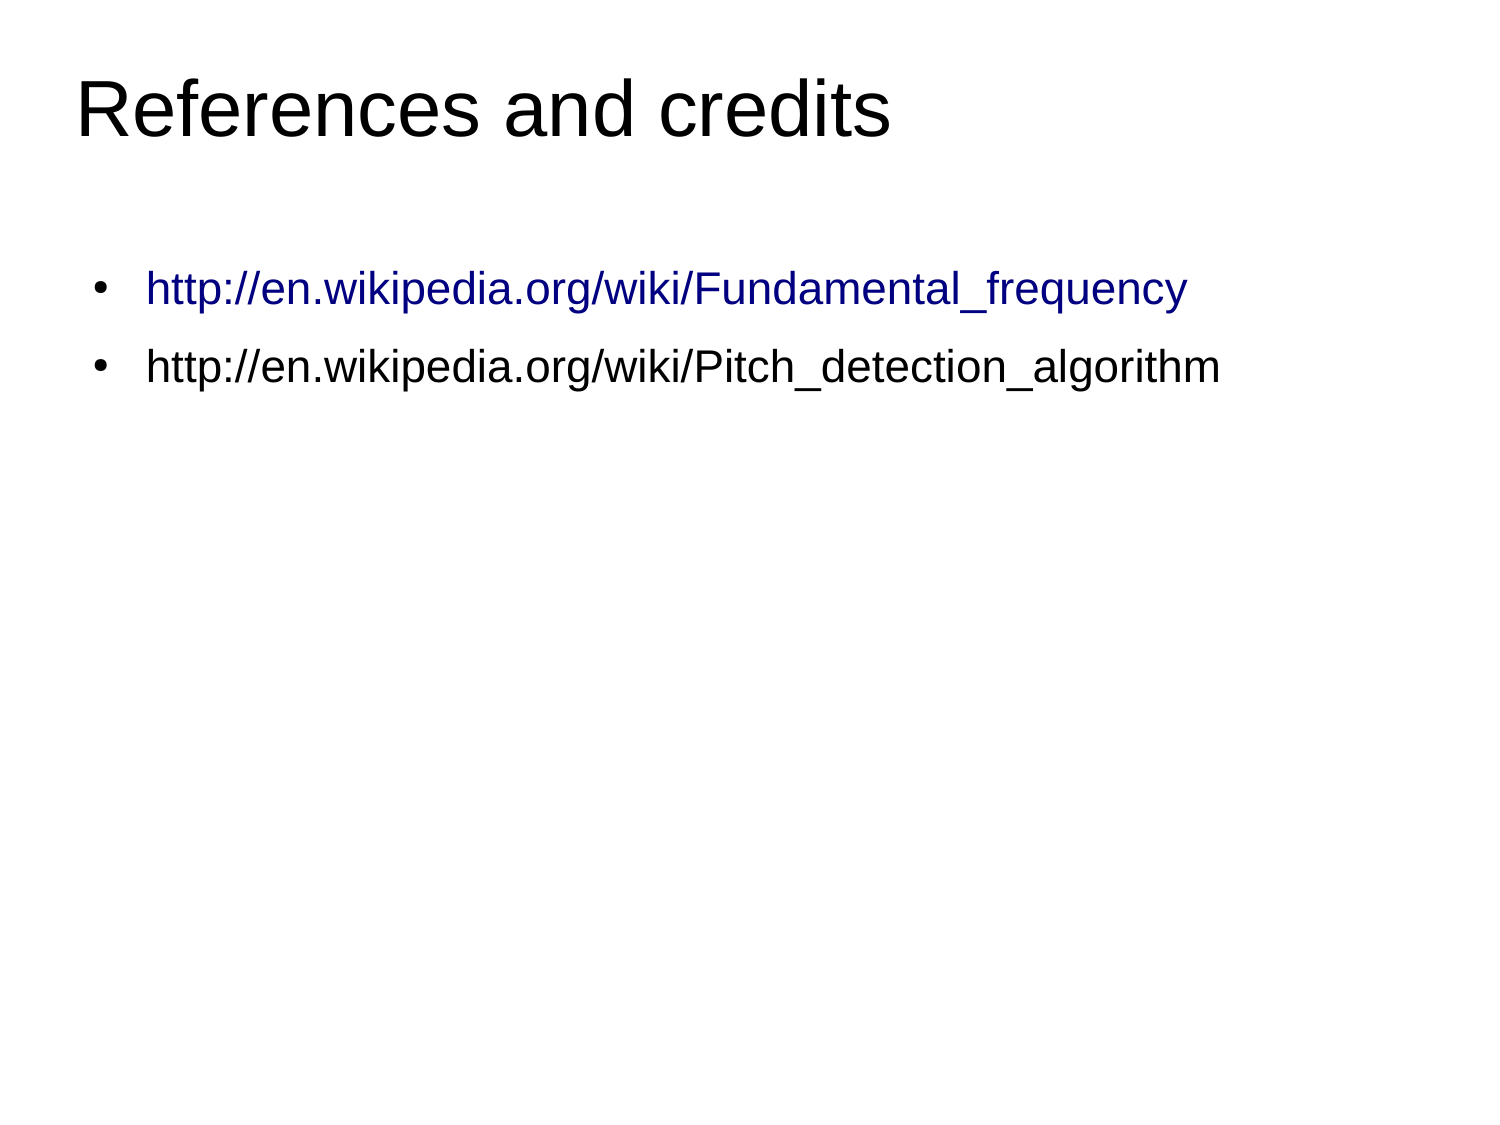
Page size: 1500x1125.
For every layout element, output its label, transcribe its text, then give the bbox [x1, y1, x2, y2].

list http://en.wikipedia.org/wiki/Fundamental_frequency http://en.wikipedia.org/wiki/Pitch_detection_algorithm [75, 263, 1425, 916]
title References and credits [75, 15, 1425, 203]
